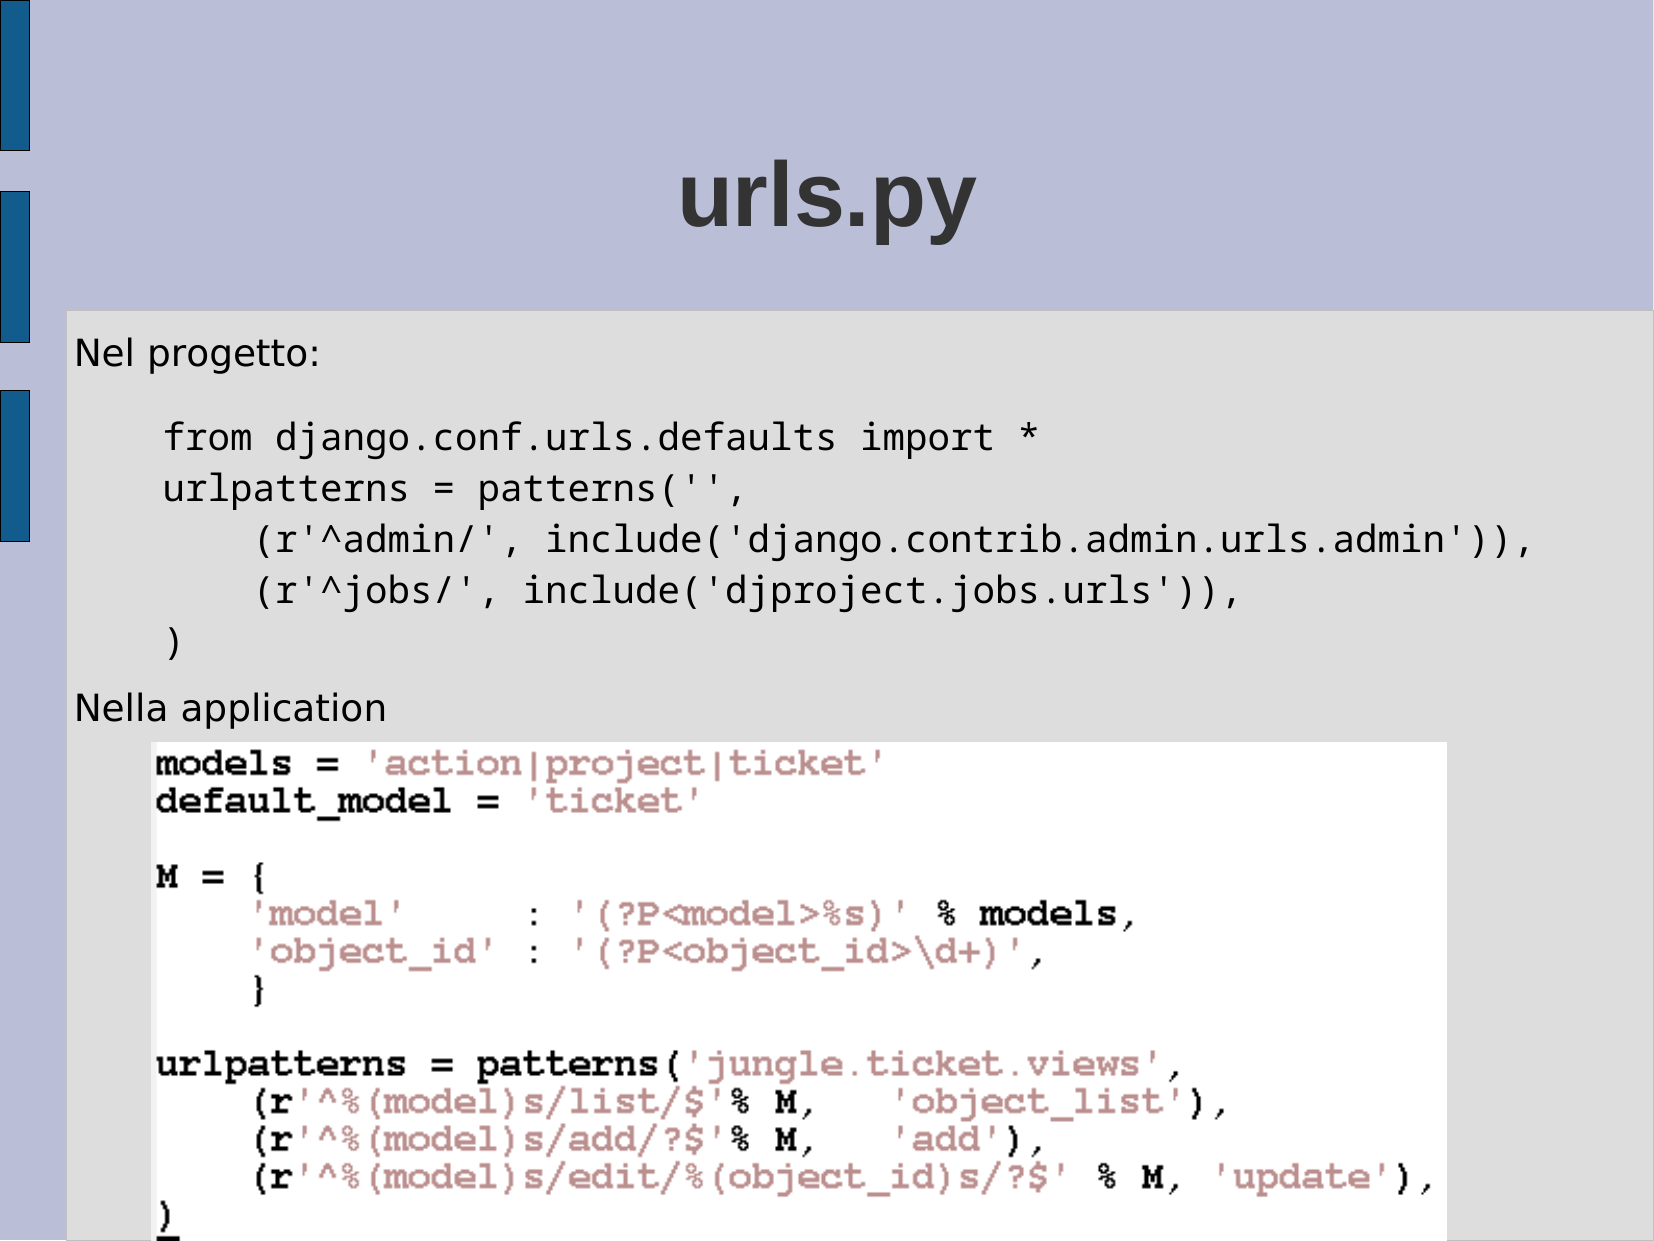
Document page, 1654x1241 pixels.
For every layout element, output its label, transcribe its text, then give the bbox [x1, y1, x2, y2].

text_box Nella application [59, 679, 397, 738]
title urls.py [121, 91, 1534, 299]
picture [151, 742, 1447, 1241]
text_box Nel progetto: [59, 324, 332, 384]
text_box from django.conf.urls.defaults import * urlpatterns = patterns('', (r'^admin/', include('django.contrib.admin.urls.admin')), (r'^jobs/', include('djproject.jobs.urls')), ) [147, 403, 1625, 680]
